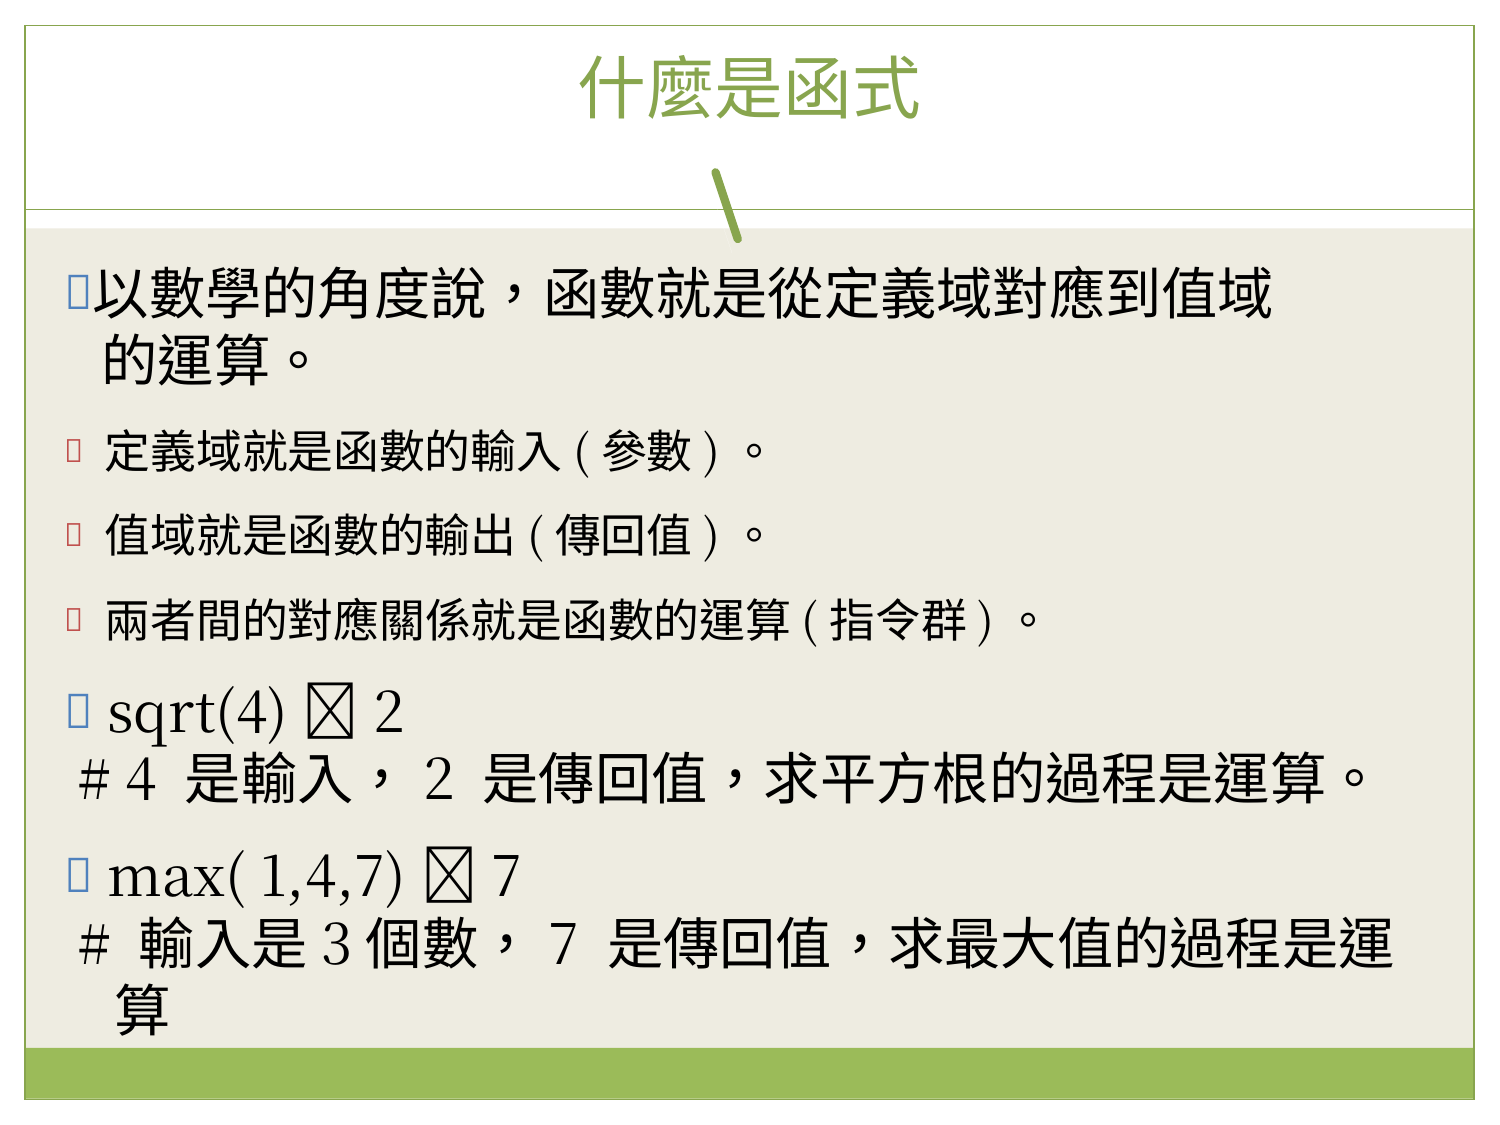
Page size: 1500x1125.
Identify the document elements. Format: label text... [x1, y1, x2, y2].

title 什麼是函式 [49, 37, 1450, 162]
list 以數學的角度說，函數就是從定義域對應到值域 的運算。 定義域就是函數的輸入(參數)。 值域就是函數的輸出(傳回值)。 兩者間的對應關係就是函數的運算(指令群)。 sqrt(4)  2 # 4 是輸入，2 是傳回值，求平方根的過程是運算。 max( 1,4,7)  7 # 輸入是3個數，7 是傳回值，求最大值的過程是運 算 [49, 250, 1445, 1047]
